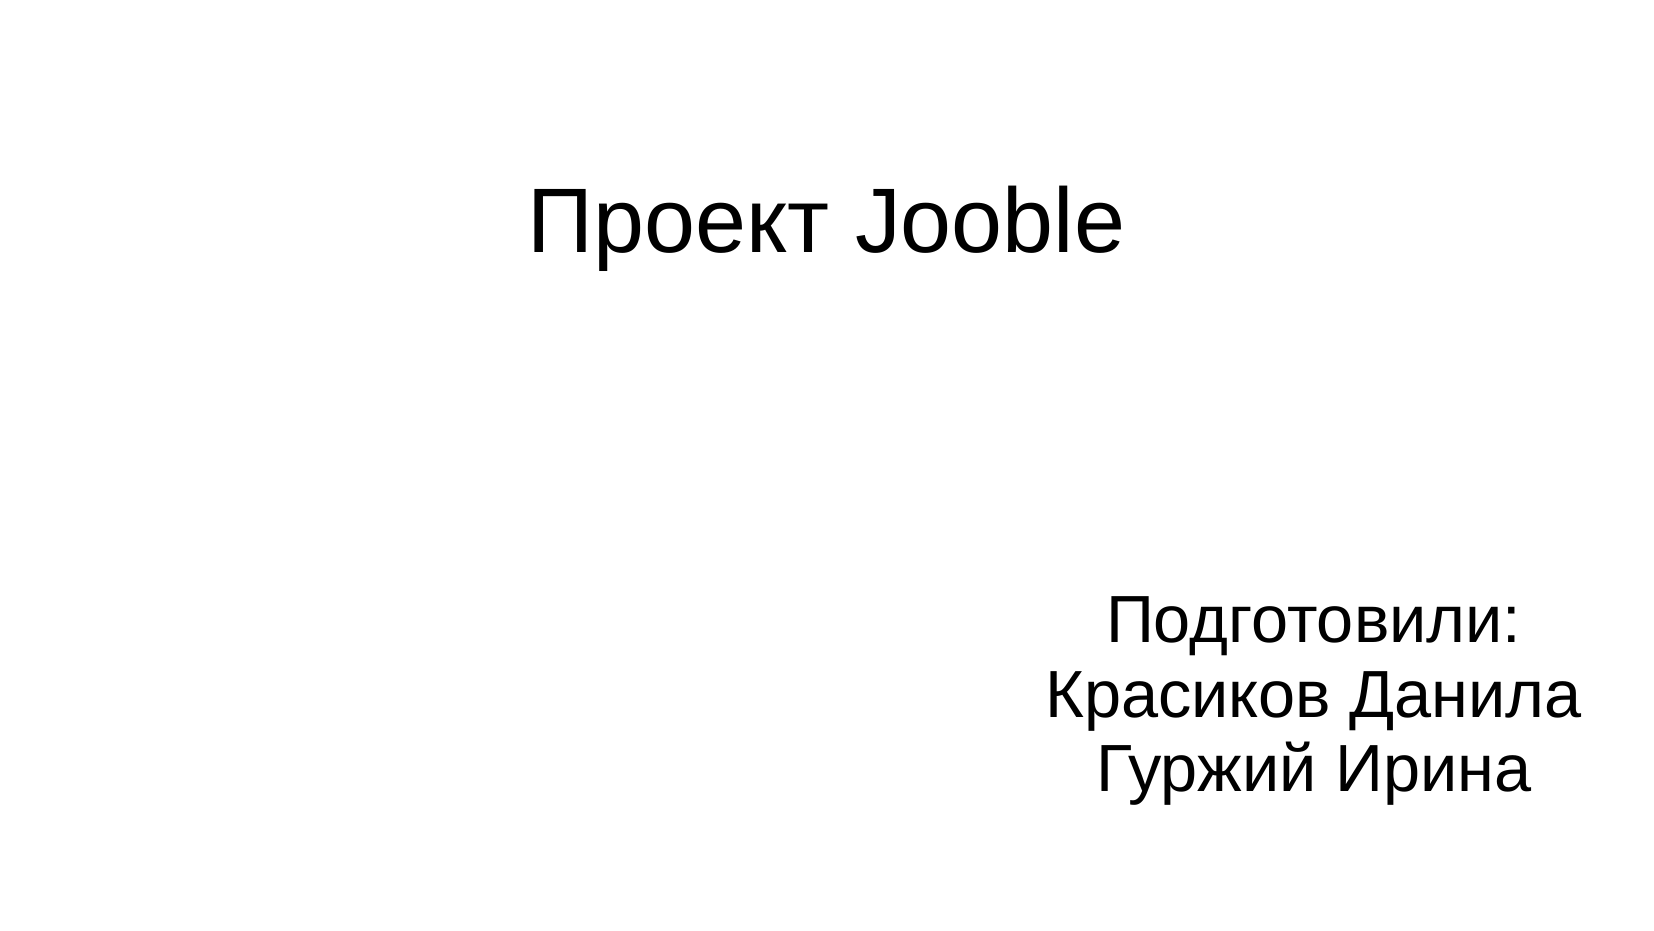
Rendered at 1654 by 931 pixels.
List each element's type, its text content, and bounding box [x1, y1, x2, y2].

subtitle Подготовили: Красиков Данила Гуржий Ирина [974, 472, 1654, 916]
title Проект Jooble [82, 169, 1571, 375]
